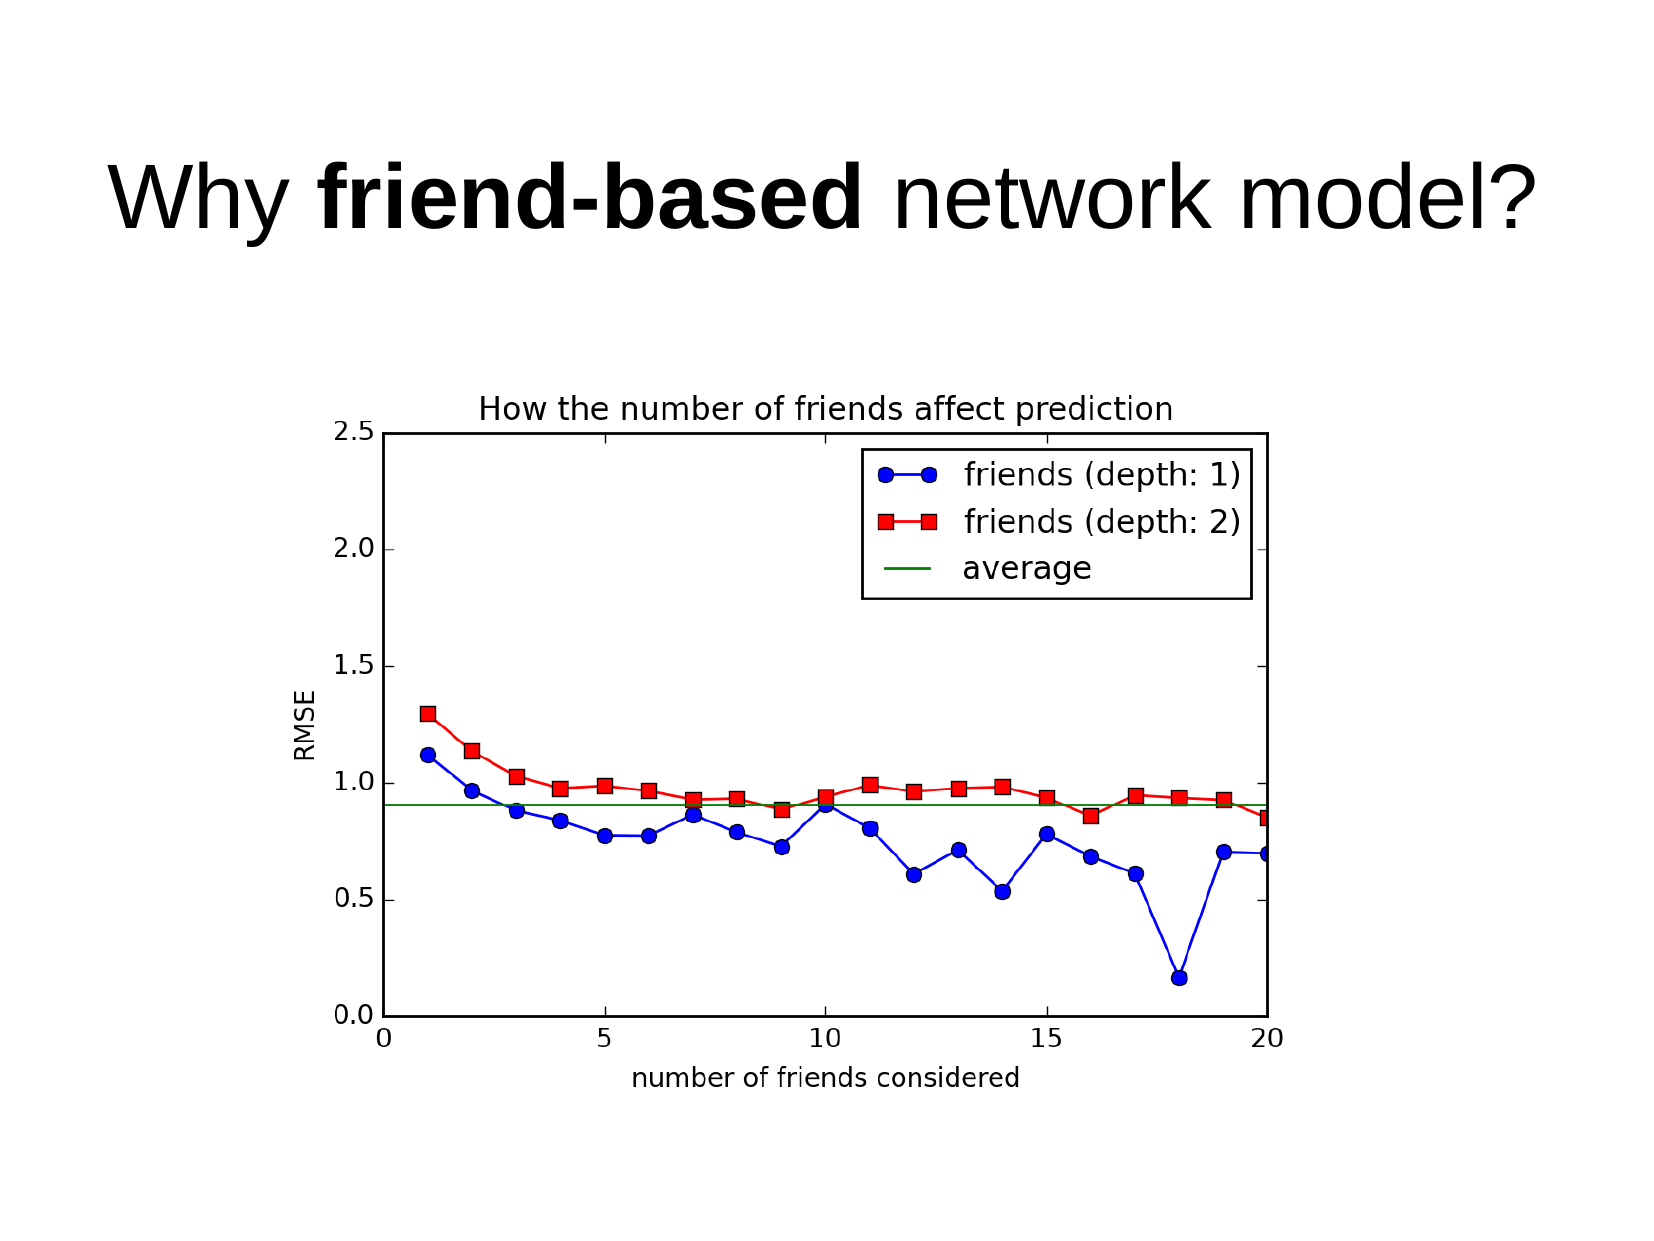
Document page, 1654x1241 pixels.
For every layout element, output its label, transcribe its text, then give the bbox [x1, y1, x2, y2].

title Why friend-based network model? [82, 49, 1591, 346]
picture [240, 357, 1381, 1111]
